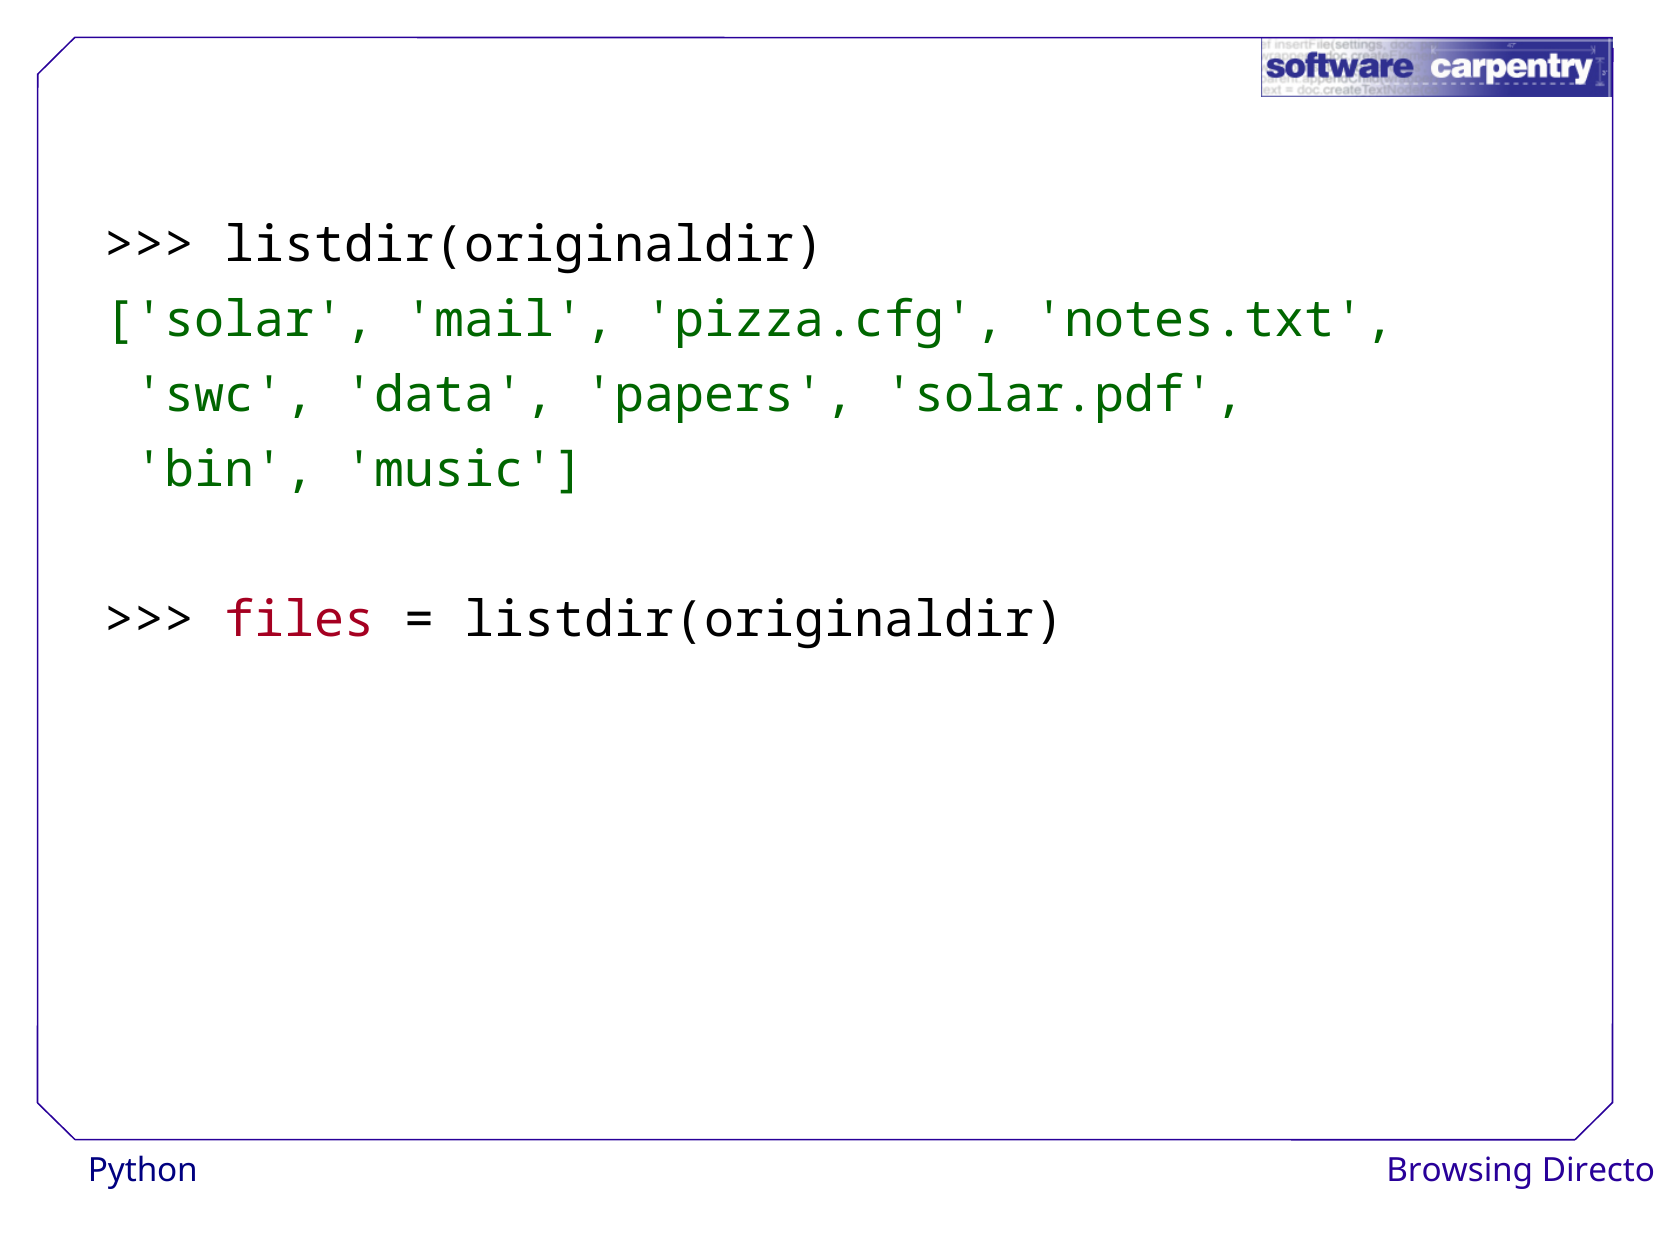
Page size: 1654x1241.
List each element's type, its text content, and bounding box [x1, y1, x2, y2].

picture [1261, 39, 1613, 97]
text_box >>> listdir(originaldir) ['solar', 'mail', 'pizza.cfg', 'notes.txt', 'swc', 'data', 'papers', 'solar.pdf', 'bin', 'music'] >>> files = listdir(originaldir) [89, 128, 1512, 1037]
